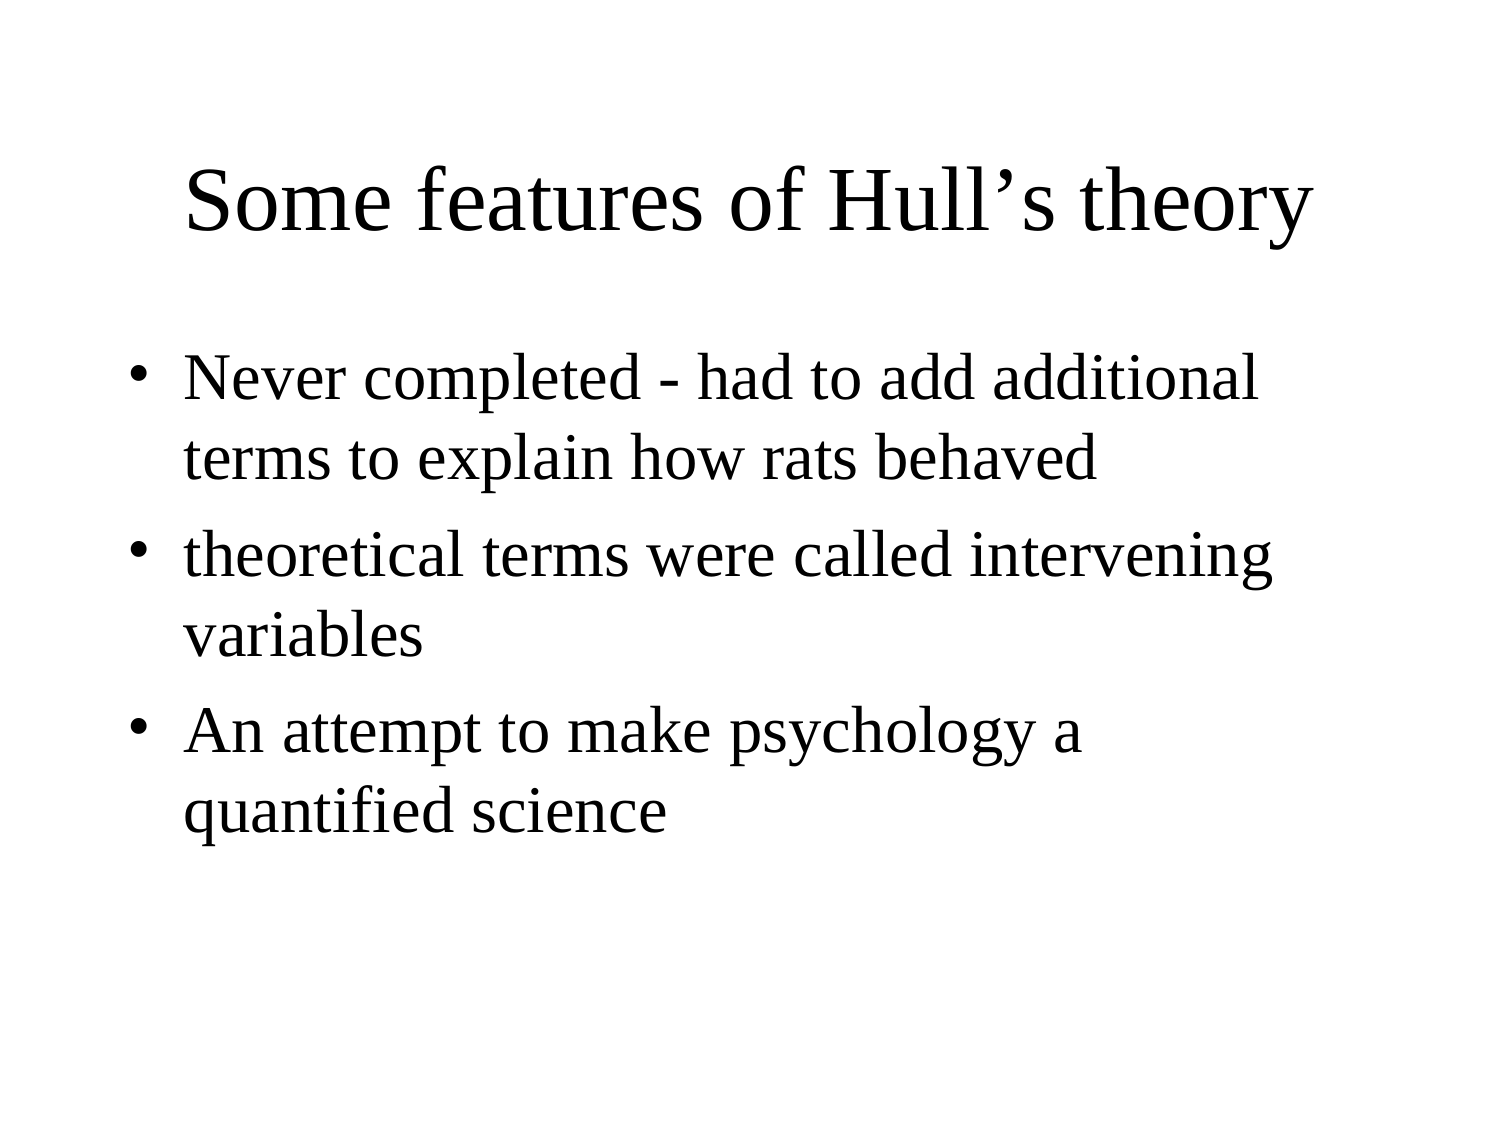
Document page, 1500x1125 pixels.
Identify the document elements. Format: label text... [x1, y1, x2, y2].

title Some features of Hull’s theory [112, 99, 1388, 288]
list Never completed - had to add additional terms to explain how rats behaved theoretical terms were called intervening variables An attempt to make psychology a quantified science [112, 324, 1388, 1000]
